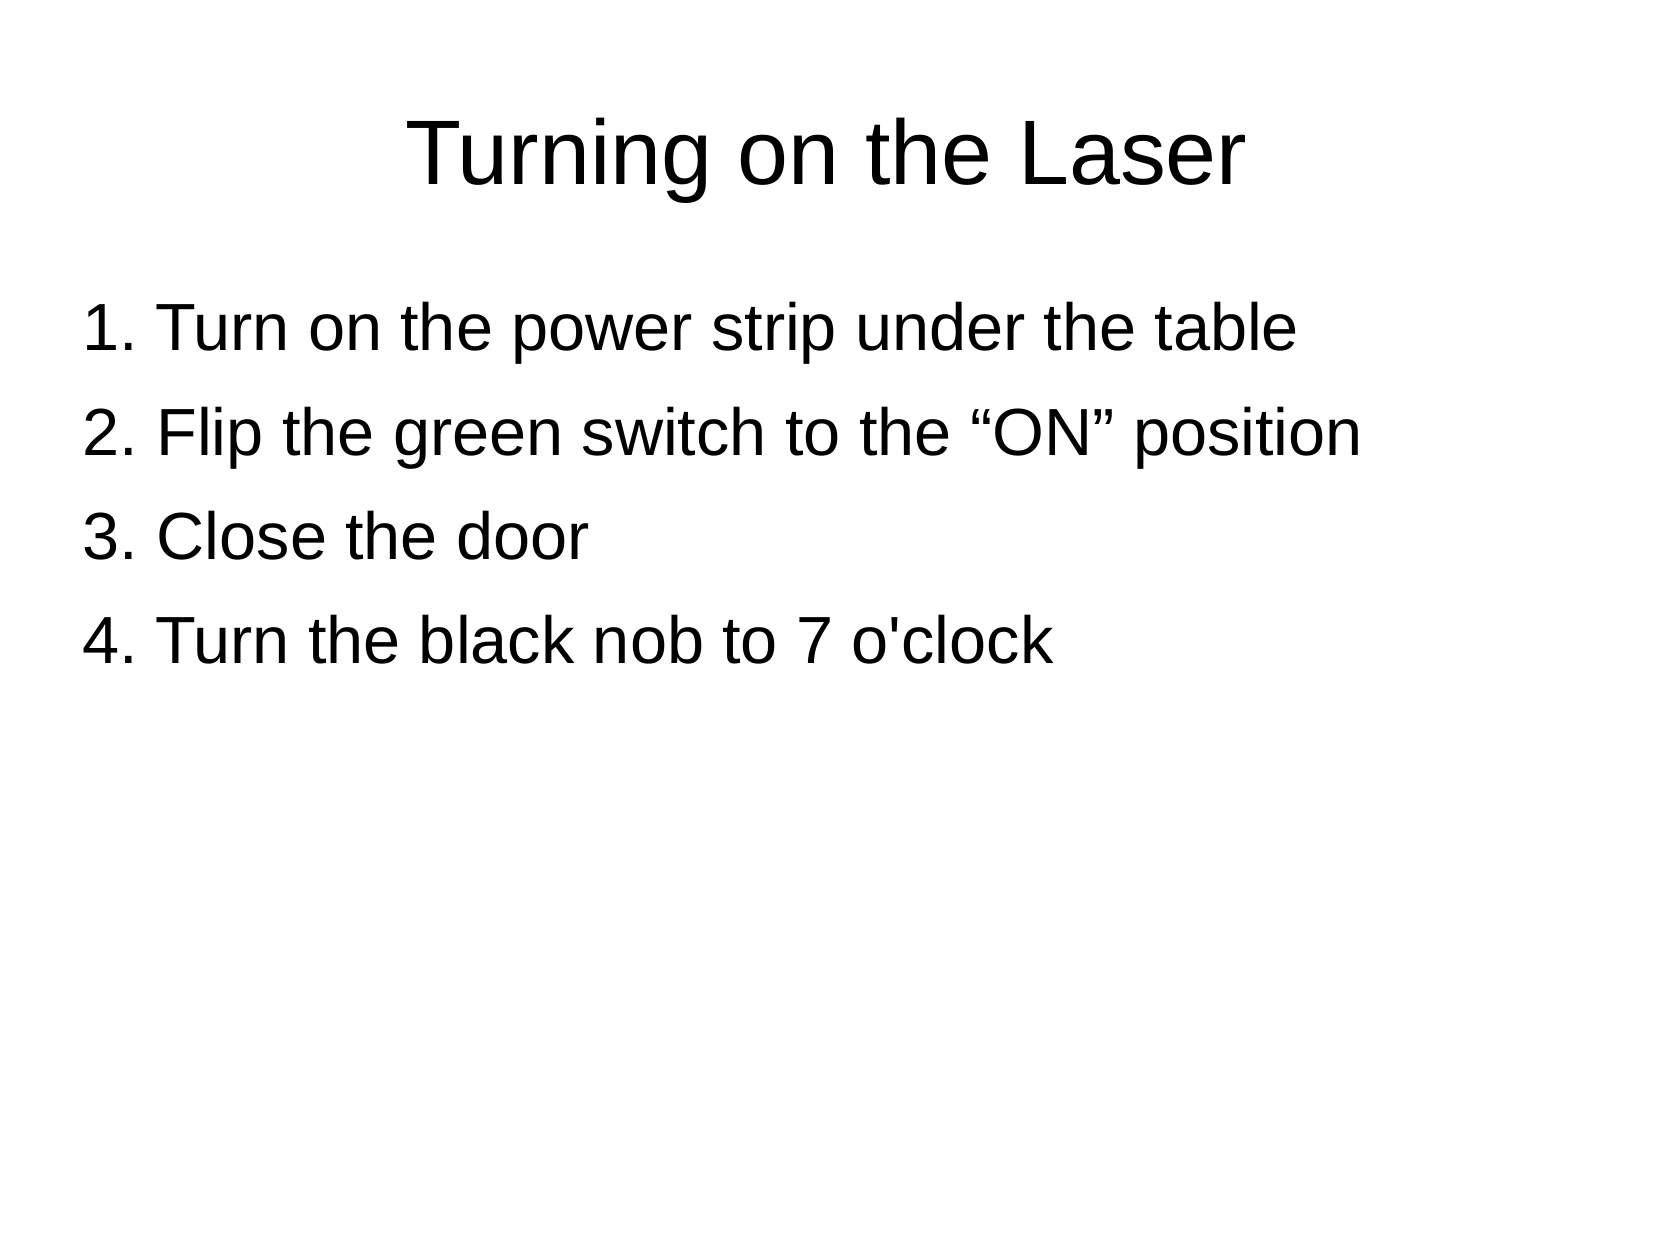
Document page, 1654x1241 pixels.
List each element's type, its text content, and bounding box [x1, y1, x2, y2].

title Turning on the Laser [82, 49, 1571, 257]
list 1. Turn on the power strip under the table 2. Flip the green switch to the “ON” position 3. Close the door 4. Turn the black nob to 7 o'clock [82, 290, 1538, 1010]
